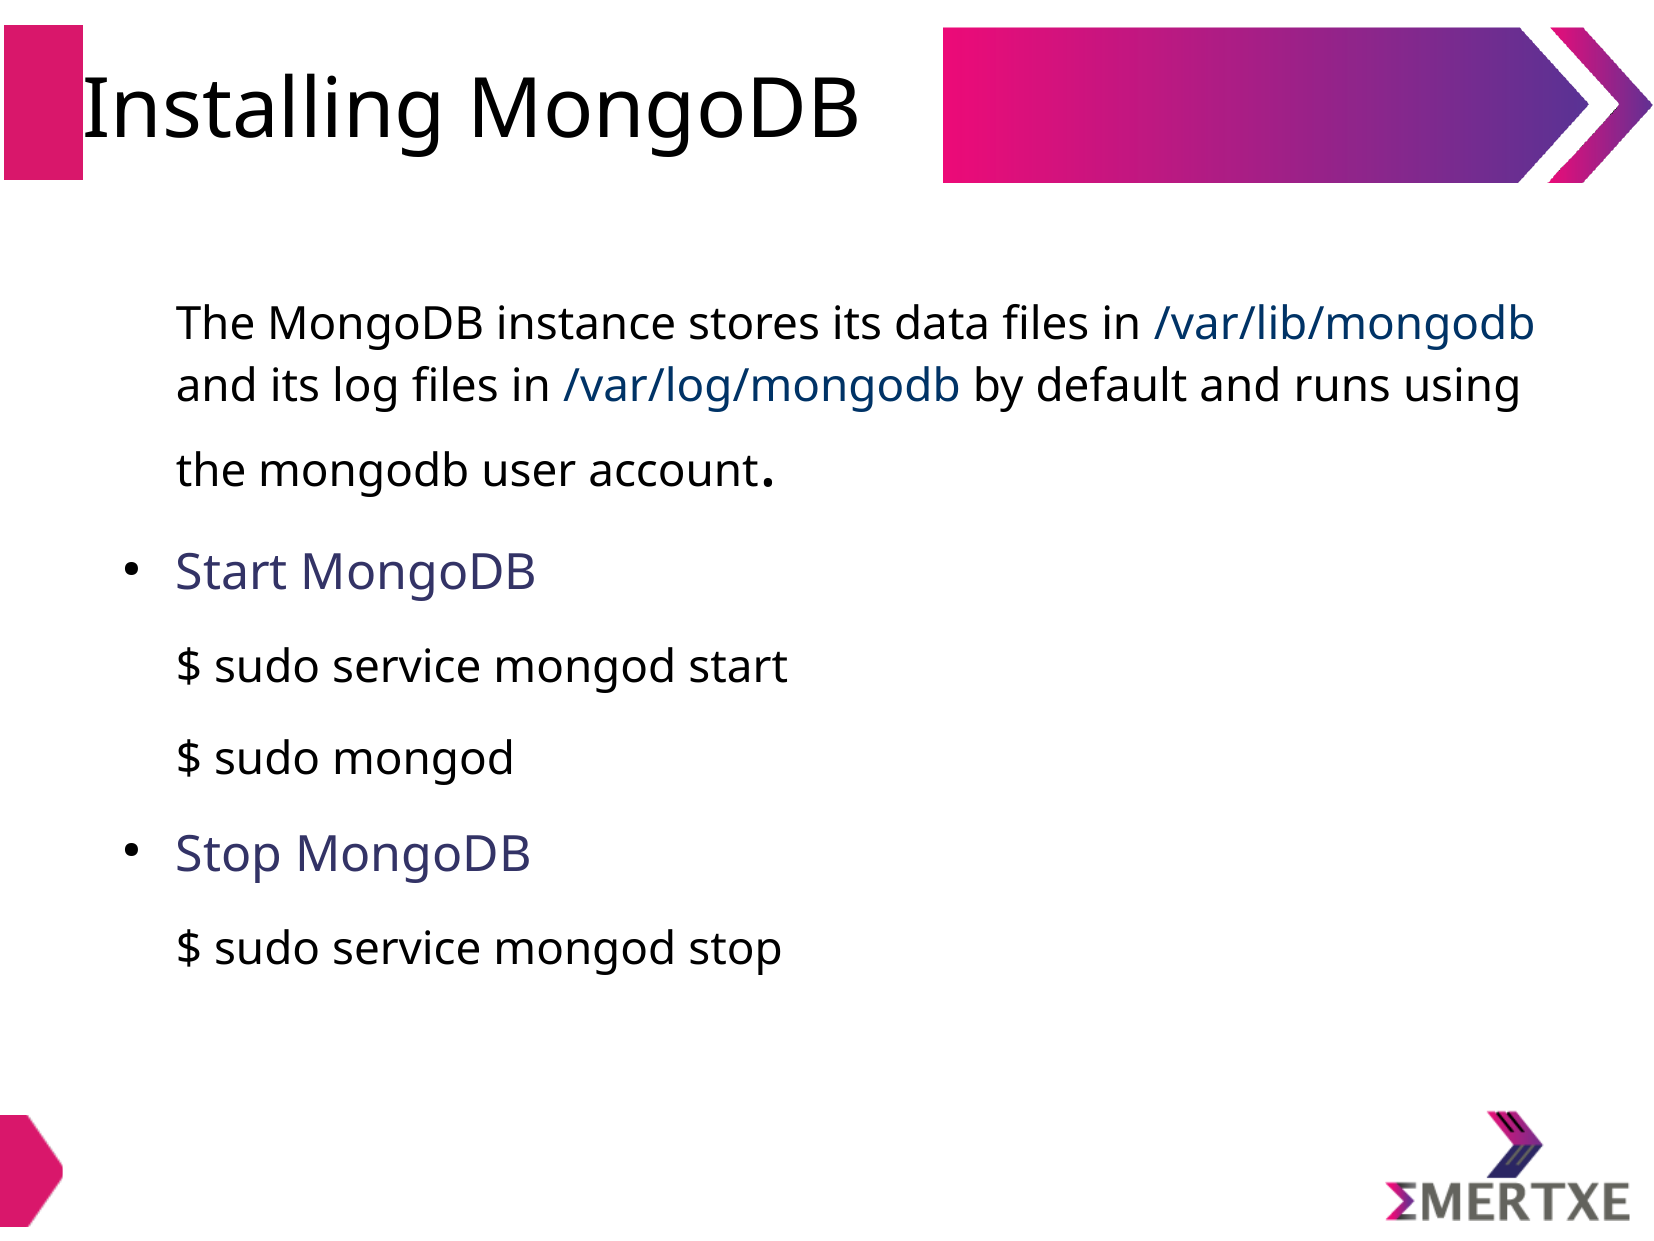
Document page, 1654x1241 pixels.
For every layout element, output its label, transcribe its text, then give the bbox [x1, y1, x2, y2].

picture [1571, 27, 1653, 183]
list The MongoDB instance stores its data files in /var/lib/mongodb and its log files in /var/log/mongodb by default and runs using the mongodb user account. Start MongoDB $ sudo service mongod start $ sudo mongod Stop MongoDB $ sudo service mongod stop [105, 290, 1571, 1010]
title Installing MongoDB [82, 2, 1571, 210]
picture [1385, 1107, 1631, 1221]
